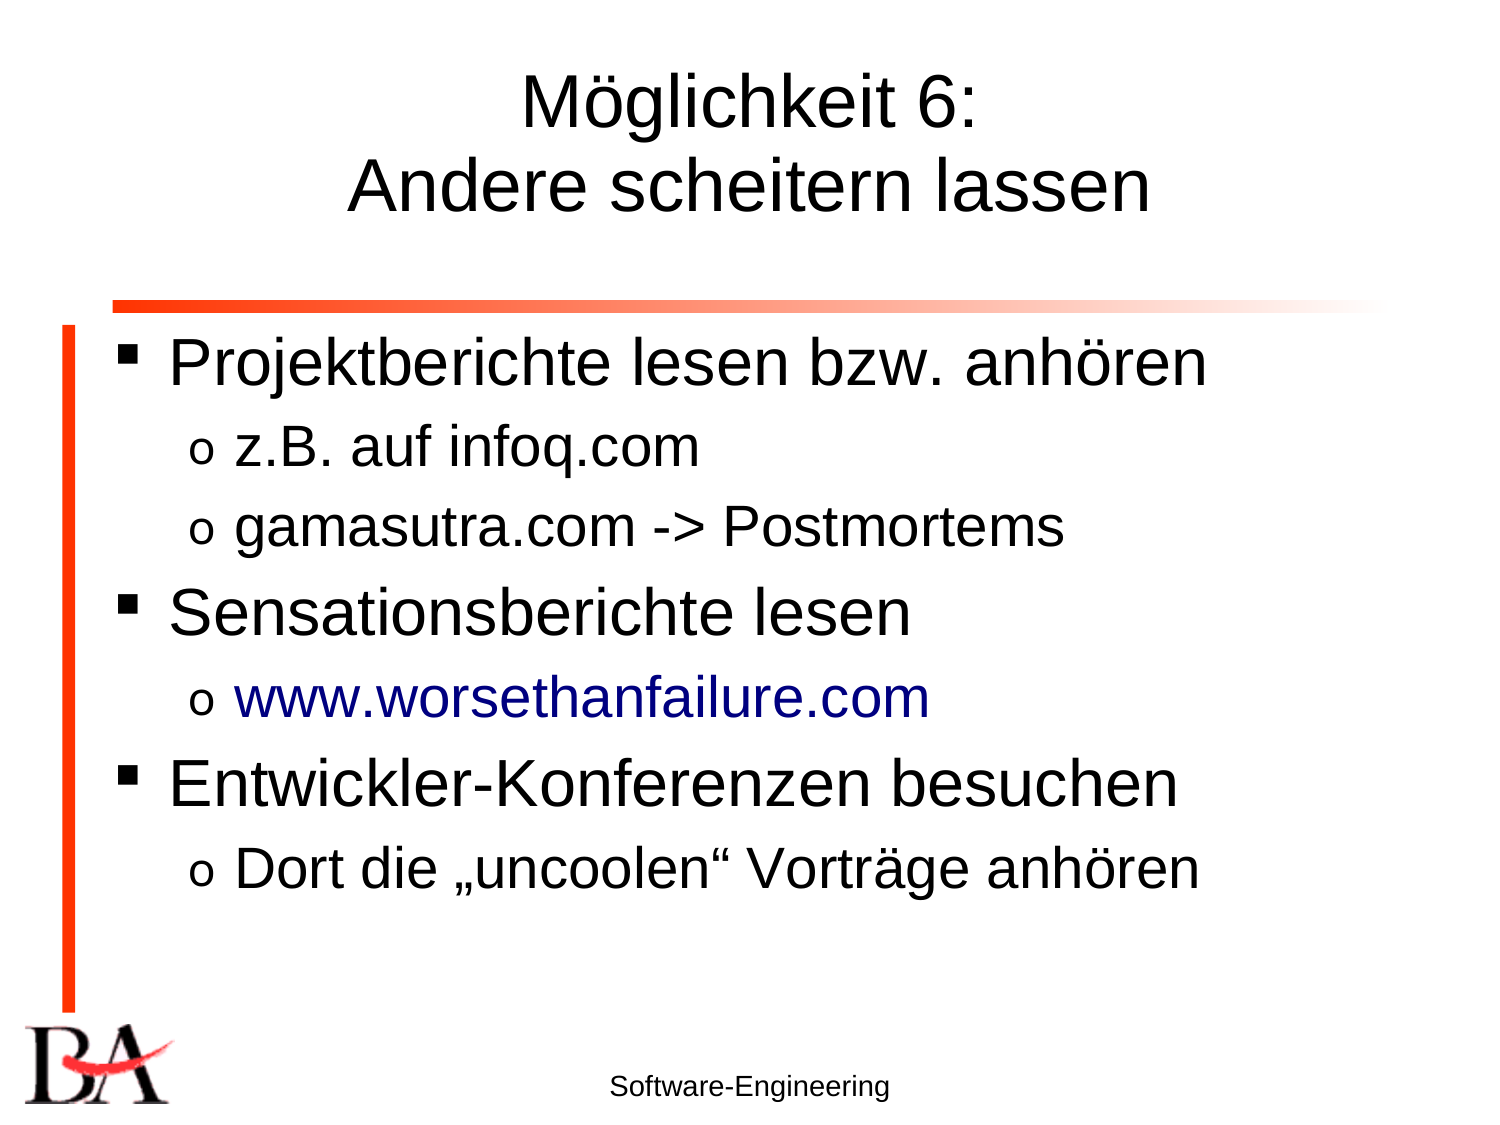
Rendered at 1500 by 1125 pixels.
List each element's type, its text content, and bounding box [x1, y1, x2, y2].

list Projektberichte lesen bzw. anhören z.B. auf infoq.com gamasutra.com -> Postmortems Sensationsberichte lesen www.worsethanfailure.com Entwickler-Konferenzen besuchen Dort die „uncoolen“ Vorträge anhören [112, 324, 1388, 1071]
title Möglichkeit 6: Andere scheitern lassen [112, 28, 1388, 259]
picture [24, 1024, 175, 1104]
